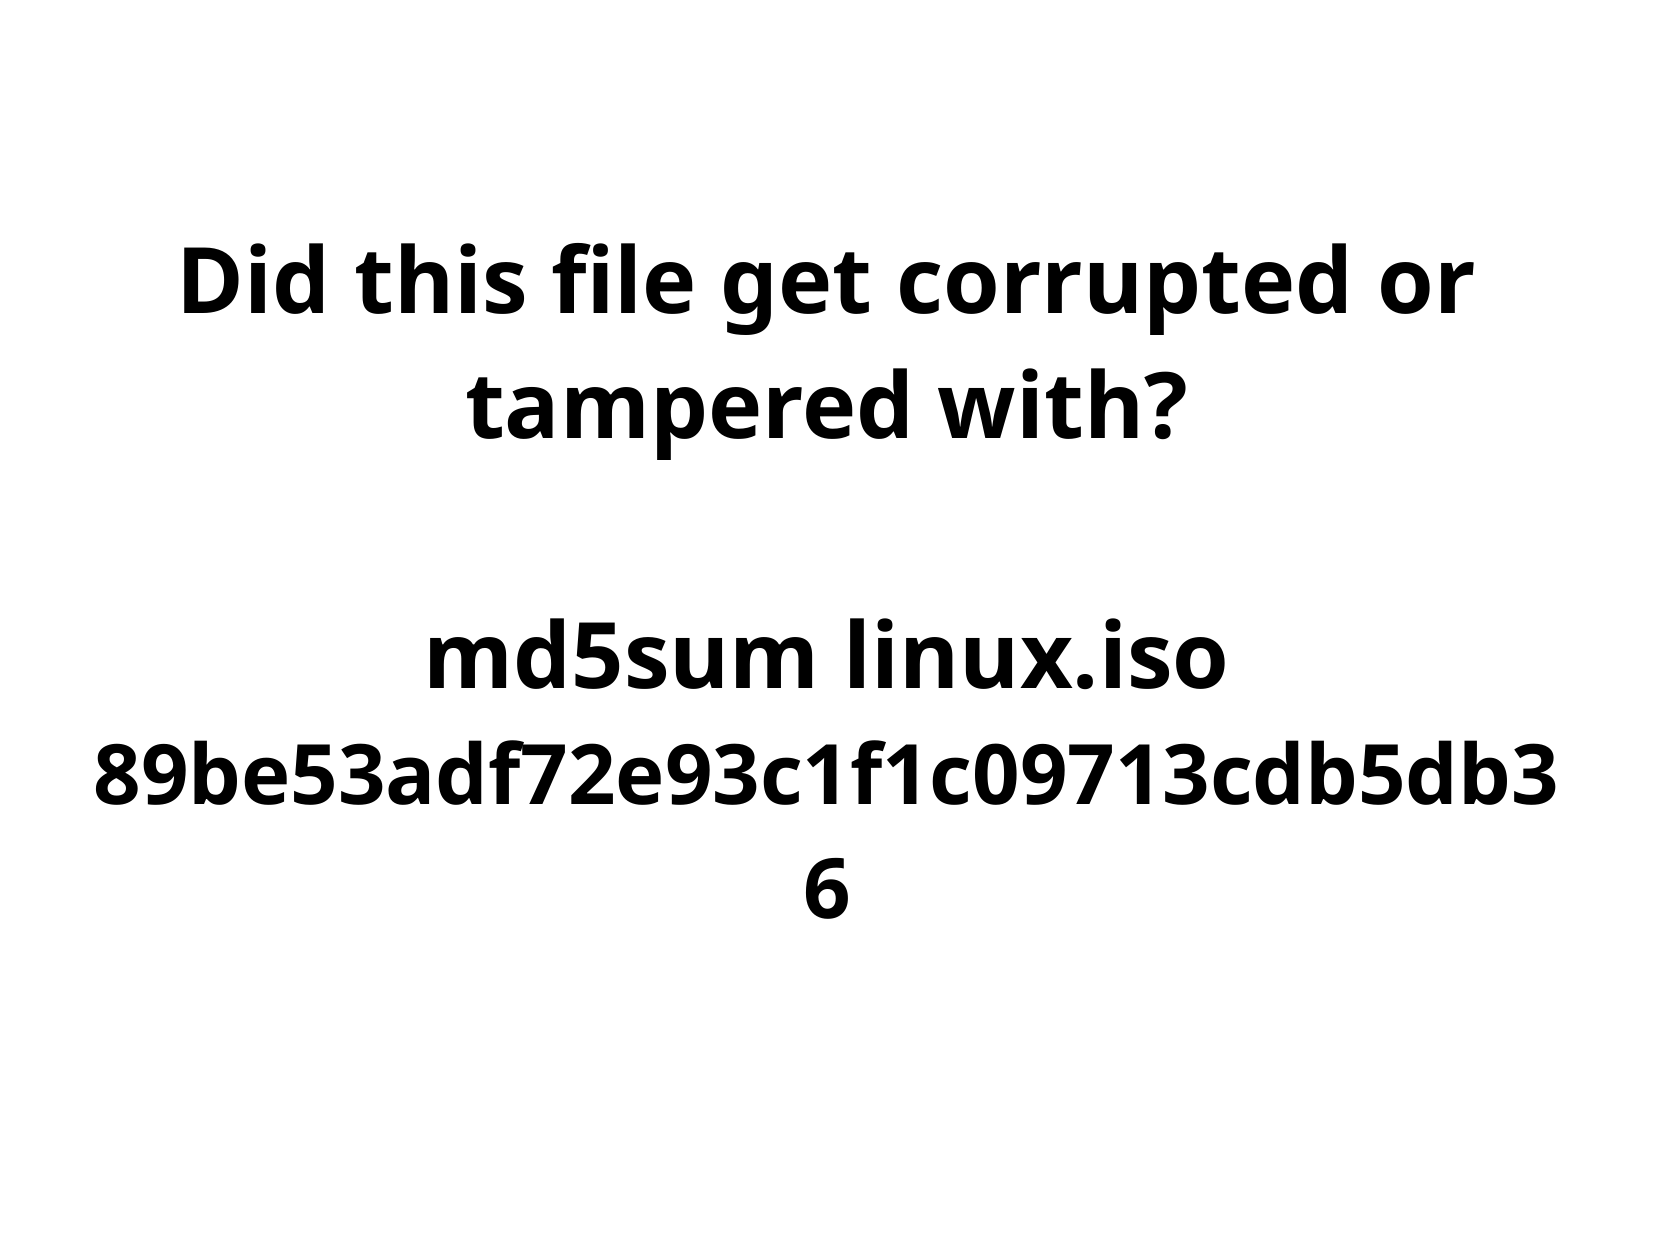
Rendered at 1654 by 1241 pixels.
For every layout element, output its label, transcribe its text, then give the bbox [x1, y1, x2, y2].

subtitle Did this file get corrupted or tampered with? md5sum linux.iso 89be53adf72e93c1f1c09713cdb5db36 [82, 49, 1571, 1109]
